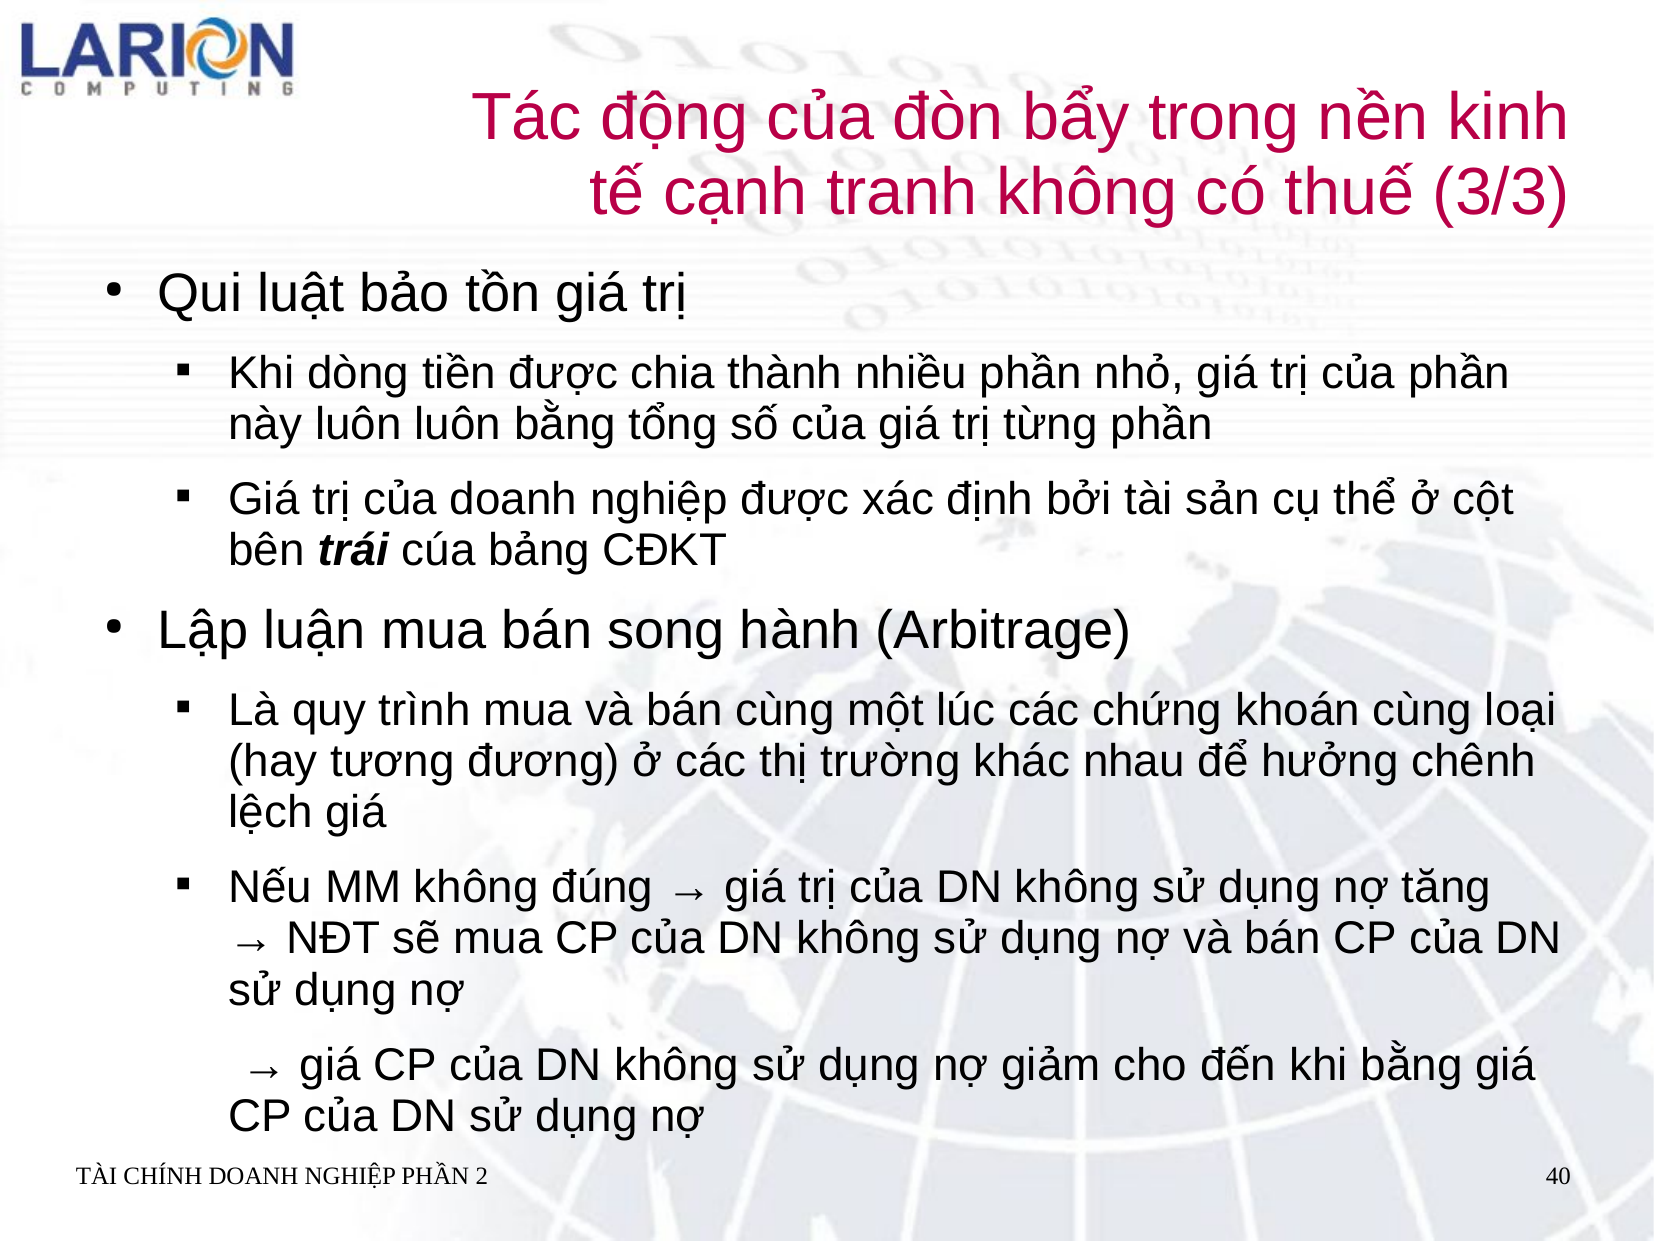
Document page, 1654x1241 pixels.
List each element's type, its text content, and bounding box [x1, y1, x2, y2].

title Tác động của đòn bẩy trong nền kinh tế cạnh tranh không có thuế (3/3) [300, 79, 1571, 229]
list Qui luật bảo tồn giá trị Khi dòng tiền được chia thành nhiều phần nhỏ, giá trị của phần này luôn luôn bằng tổng số của giá trị từng phần Giá trị của doanh nghiệp được xác định bởi tài sản cụ thể ở cột bên trái cúa bảng CĐKT Lập luận mua bán song hành (Arbitrage) Là quy trình mua và bán cùng một lúc các chứng khoán cùng loại (hay tương đương) ở các thị trường khác nhau để hưởng chênh lệch giá Nếu MM không đúng → giá trị của DN không sử dụng nợ tăng → NĐT sẽ mua CP của DN không sử dụng nợ và bán CP của DN sử dụng nợ → giá CP của DN không sử dụng nợ giảm cho đến khi bằng giá CP của DN sử dụng nợ [86, 262, 1576, 1140]
picture [0, 0, 1654, 1241]
